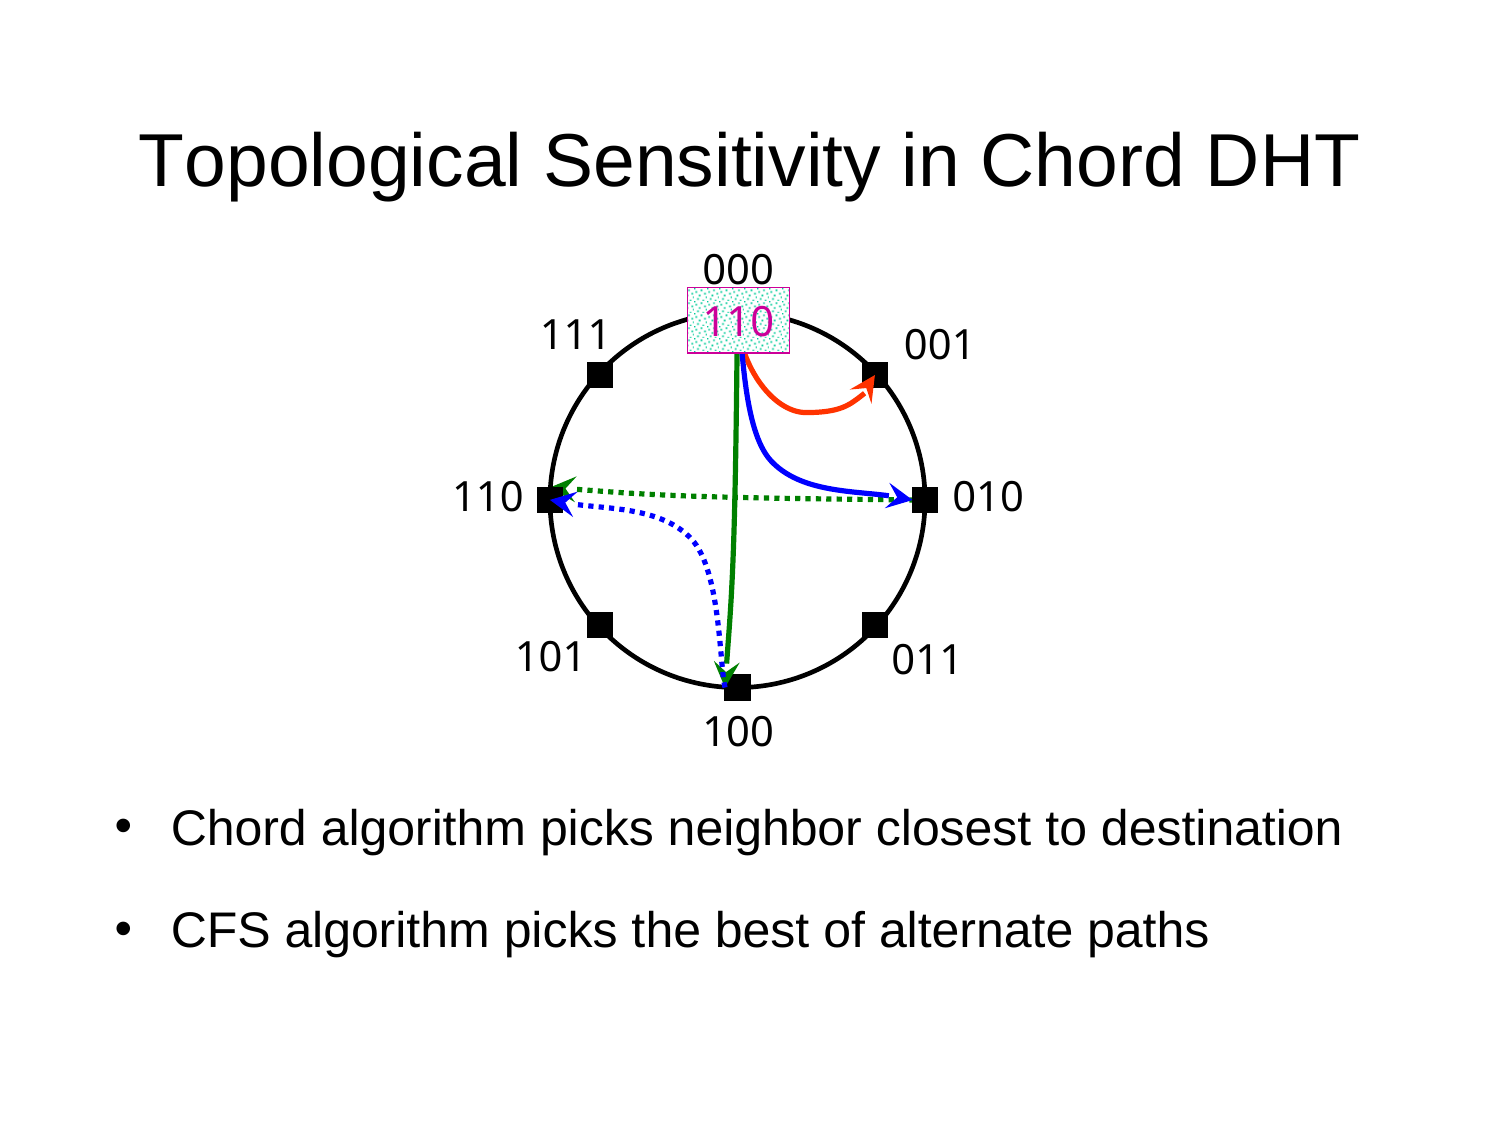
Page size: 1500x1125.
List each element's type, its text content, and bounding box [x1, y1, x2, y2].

text_box [587, 366, 613, 388]
text_box [912, 487, 937, 513]
title Topological Sensitivity in Chord DHT [112, 62, 1388, 250]
text_box [862, 612, 888, 638]
list Chord algorithm picks neighbor closest to destination CFS algorithm picks the best of alternate paths [99, 787, 1425, 1013]
text_box [587, 612, 613, 638]
text_box 001 [889, 309, 991, 376]
text_box 000 [687, 234, 790, 287]
text_box 011 [876, 624, 979, 691]
text_box 110 [437, 462, 540, 529]
text_box 101 [499, 622, 602, 688]
text_box [862, 362, 888, 388]
text_box [724, 674, 750, 697]
text_box 100 [687, 697, 790, 763]
text_box 010 [937, 462, 1040, 529]
text_box 111 [524, 299, 627, 366]
text_box 110 [687, 287, 790, 353]
text_box [540, 487, 563, 513]
